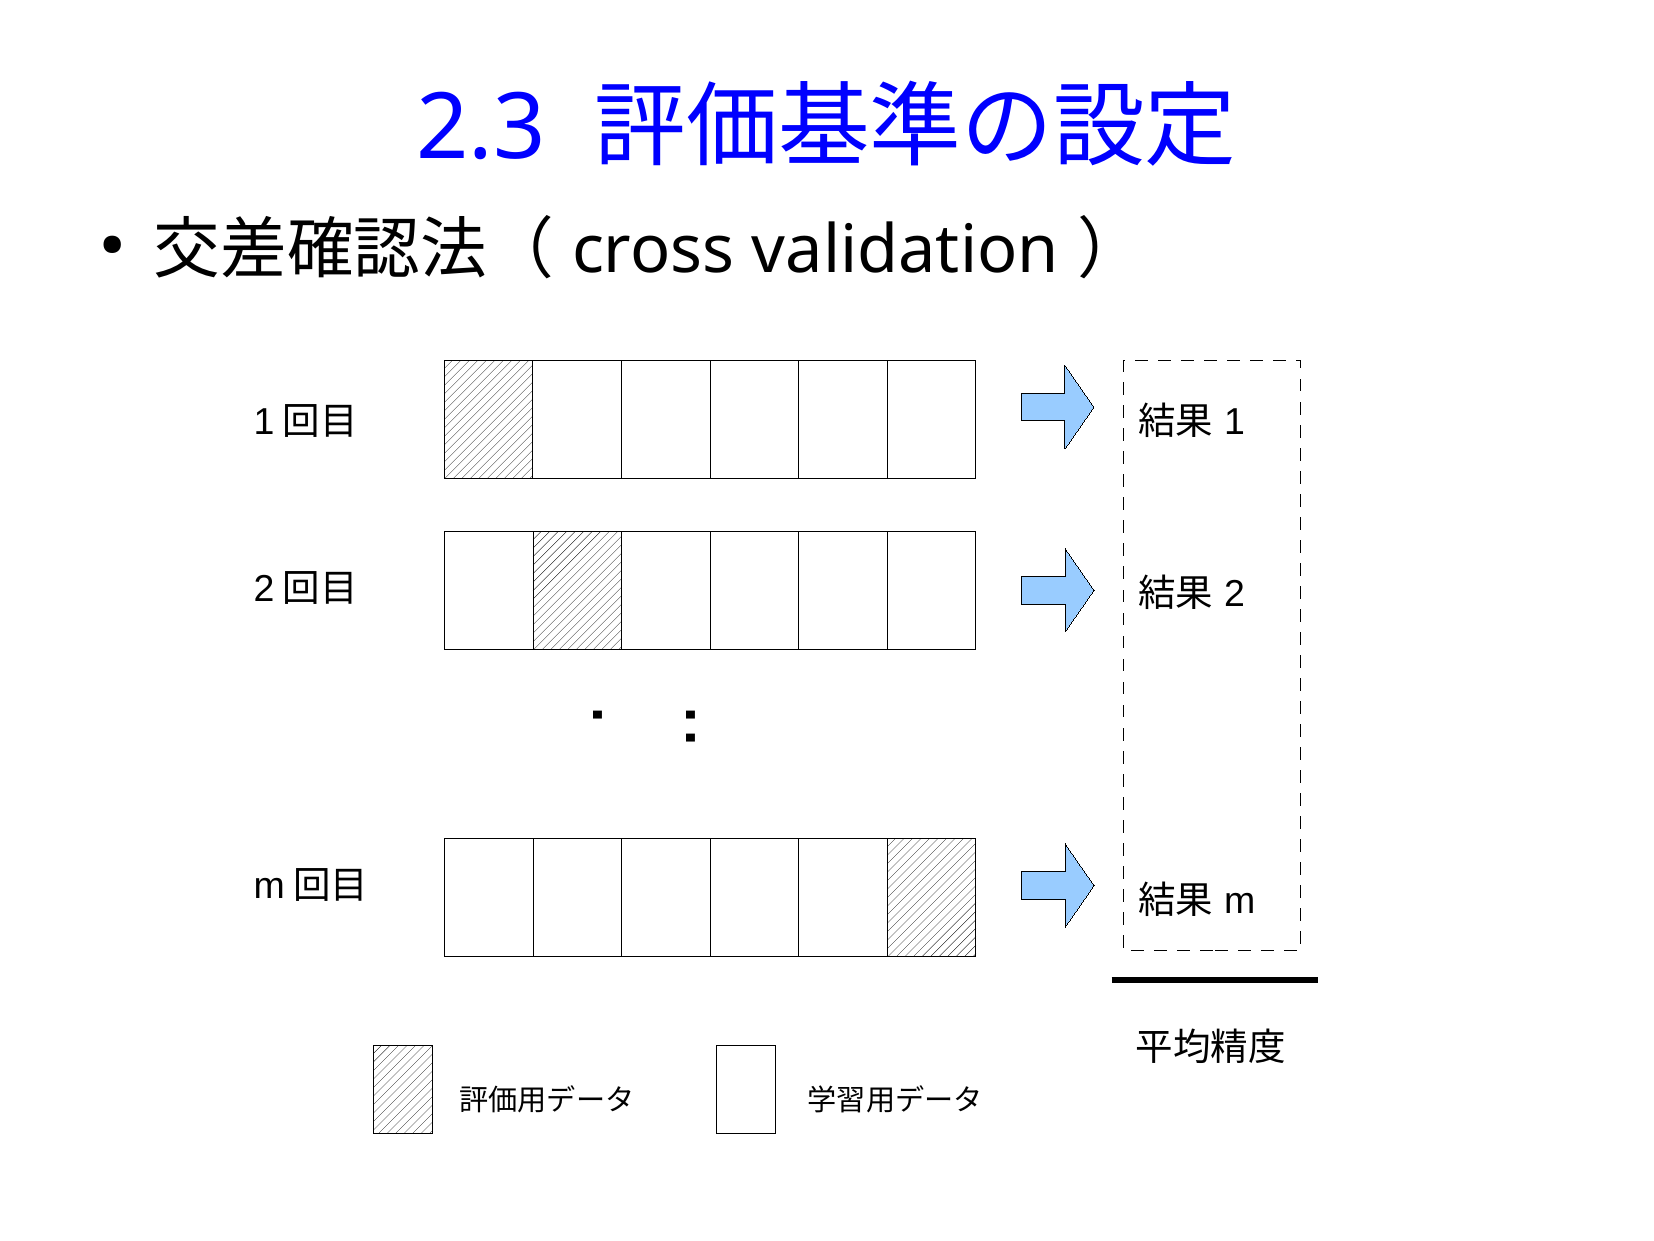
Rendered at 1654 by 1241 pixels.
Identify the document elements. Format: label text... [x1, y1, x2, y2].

text_box 結果m [1123, 862, 1285, 934]
text_box [1021, 365, 1094, 449]
text_box 1回目 [238, 383, 425, 455]
text_box 平均精度 [1121, 1009, 1301, 1082]
text_box [373, 1045, 433, 1134]
text_box 2回目 [238, 550, 425, 622]
text_box m回目 [238, 848, 439, 920]
text_box [1021, 843, 1095, 928]
text_box [444, 360, 976, 479]
text_box 学習用データ [792, 1068, 999, 1128]
text_box [1021, 548, 1095, 632]
title 2.3 評価基準の設定 [82, 49, 1571, 198]
text_box ... [643, 689, 770, 774]
text_box [444, 531, 976, 650]
text_box 結果2 [1123, 555, 1273, 627]
text_box [444, 838, 976, 957]
text_box 評価用データ [444, 1068, 650, 1128]
text_box 結果1 [1123, 383, 1273, 455]
list 交差確認法（cross validation） [82, 200, 1571, 998]
text_box [716, 1045, 776, 1134]
